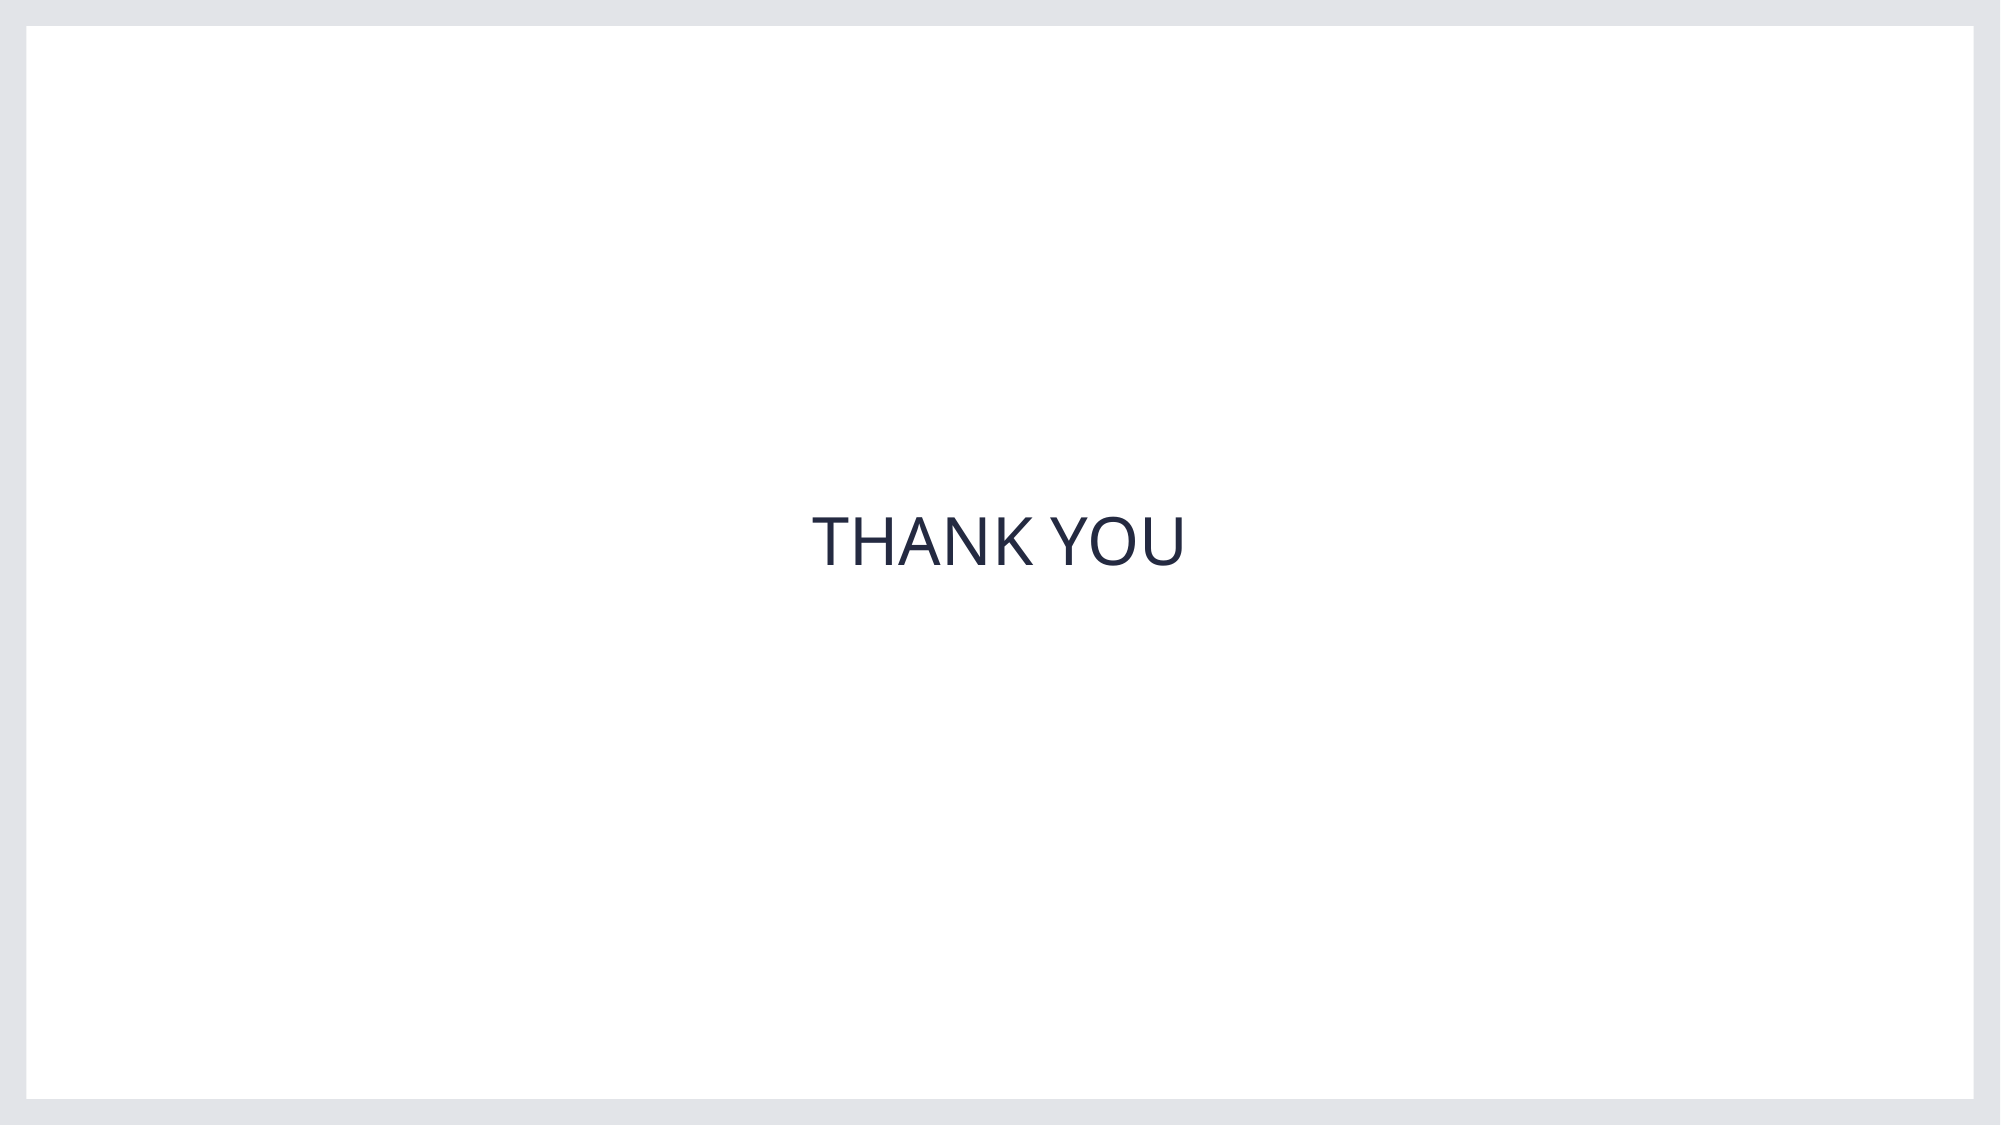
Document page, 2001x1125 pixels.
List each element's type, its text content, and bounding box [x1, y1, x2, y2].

title THANK YOU [168, 374, 1832, 587]
